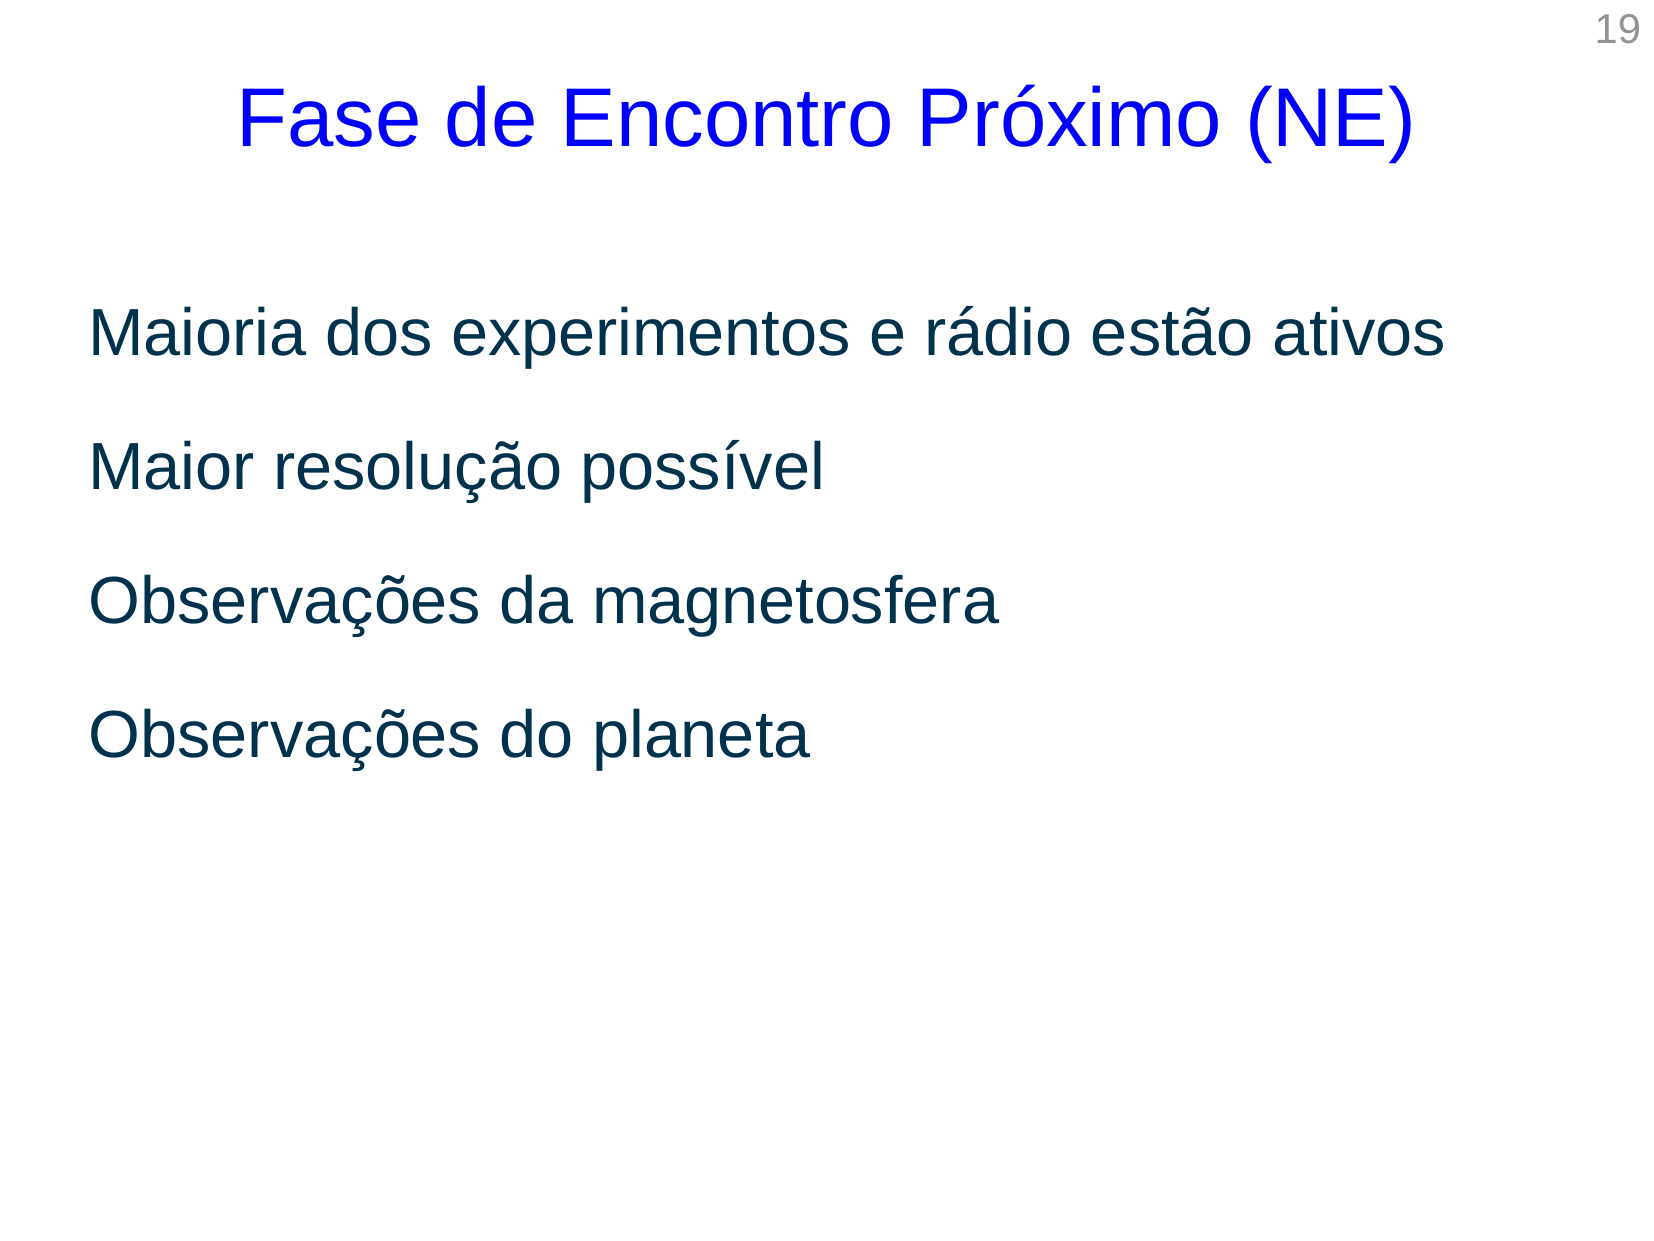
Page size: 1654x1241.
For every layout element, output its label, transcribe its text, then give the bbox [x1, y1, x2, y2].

list Maioria dos experimentos e rádio estão ativos Maior resolução possível Observações da magnetosfera Observações do planeta [88, 295, 1565, 1182]
title Fase de Encontro Próximo (NE) [88, 59, 1565, 178]
